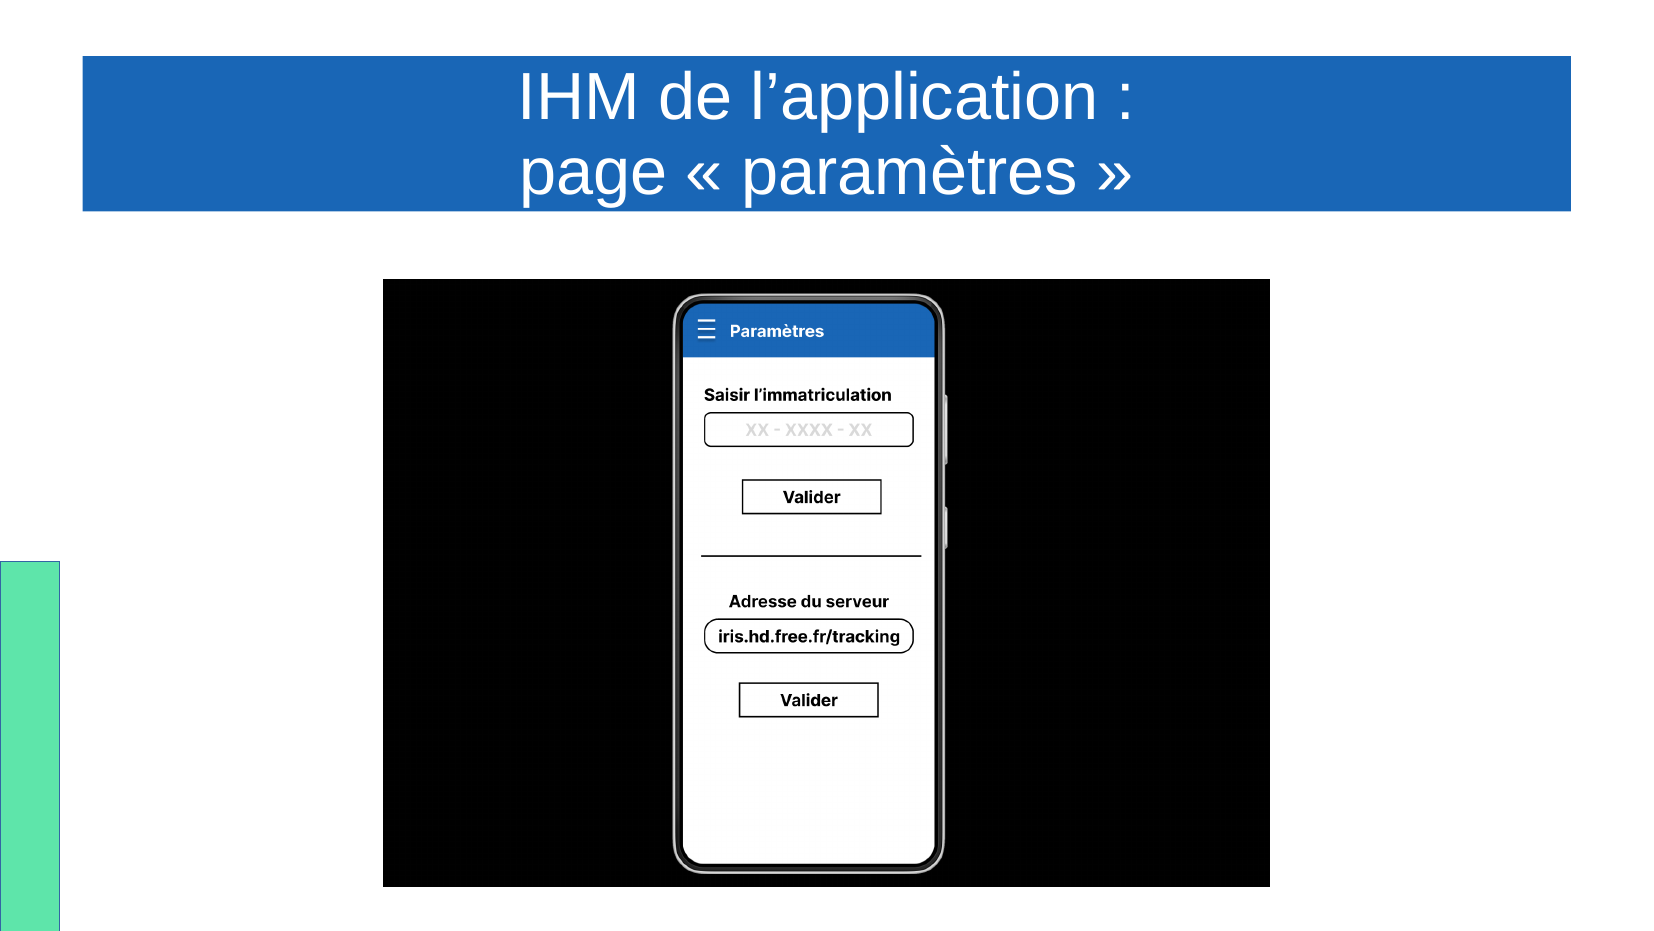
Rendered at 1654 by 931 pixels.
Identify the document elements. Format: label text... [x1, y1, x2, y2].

title IHM de l’application : page « paramètres » [82, 56, 1571, 212]
picture [383, 279, 1270, 887]
text_box [0, 561, 60, 931]
